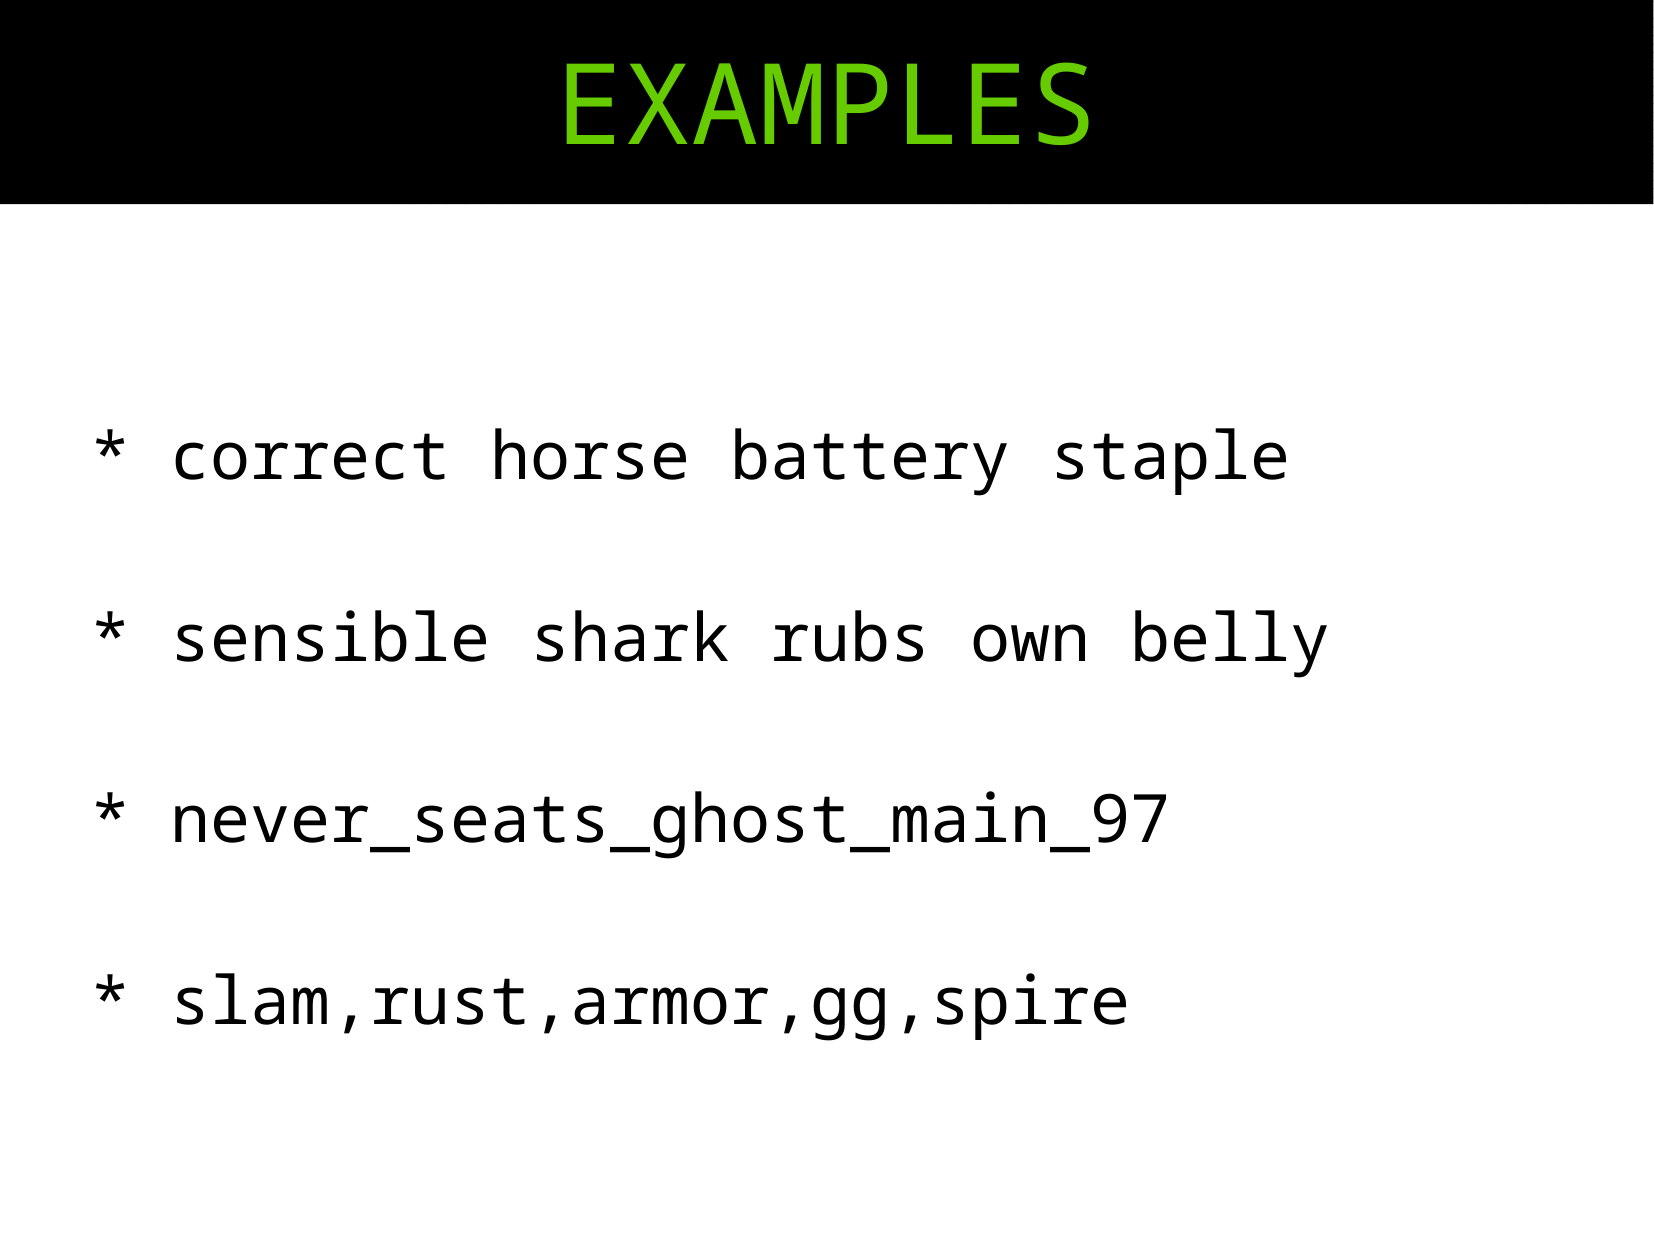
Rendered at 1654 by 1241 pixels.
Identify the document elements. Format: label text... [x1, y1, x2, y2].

text_box * correct horse battery staple * sensible shark rubs own belly * never_seats_ghost_main_97 * slam,rust,armor,gg,spire [90, 299, 1621, 1153]
title EXAMPLES [0, 0, 1654, 205]
